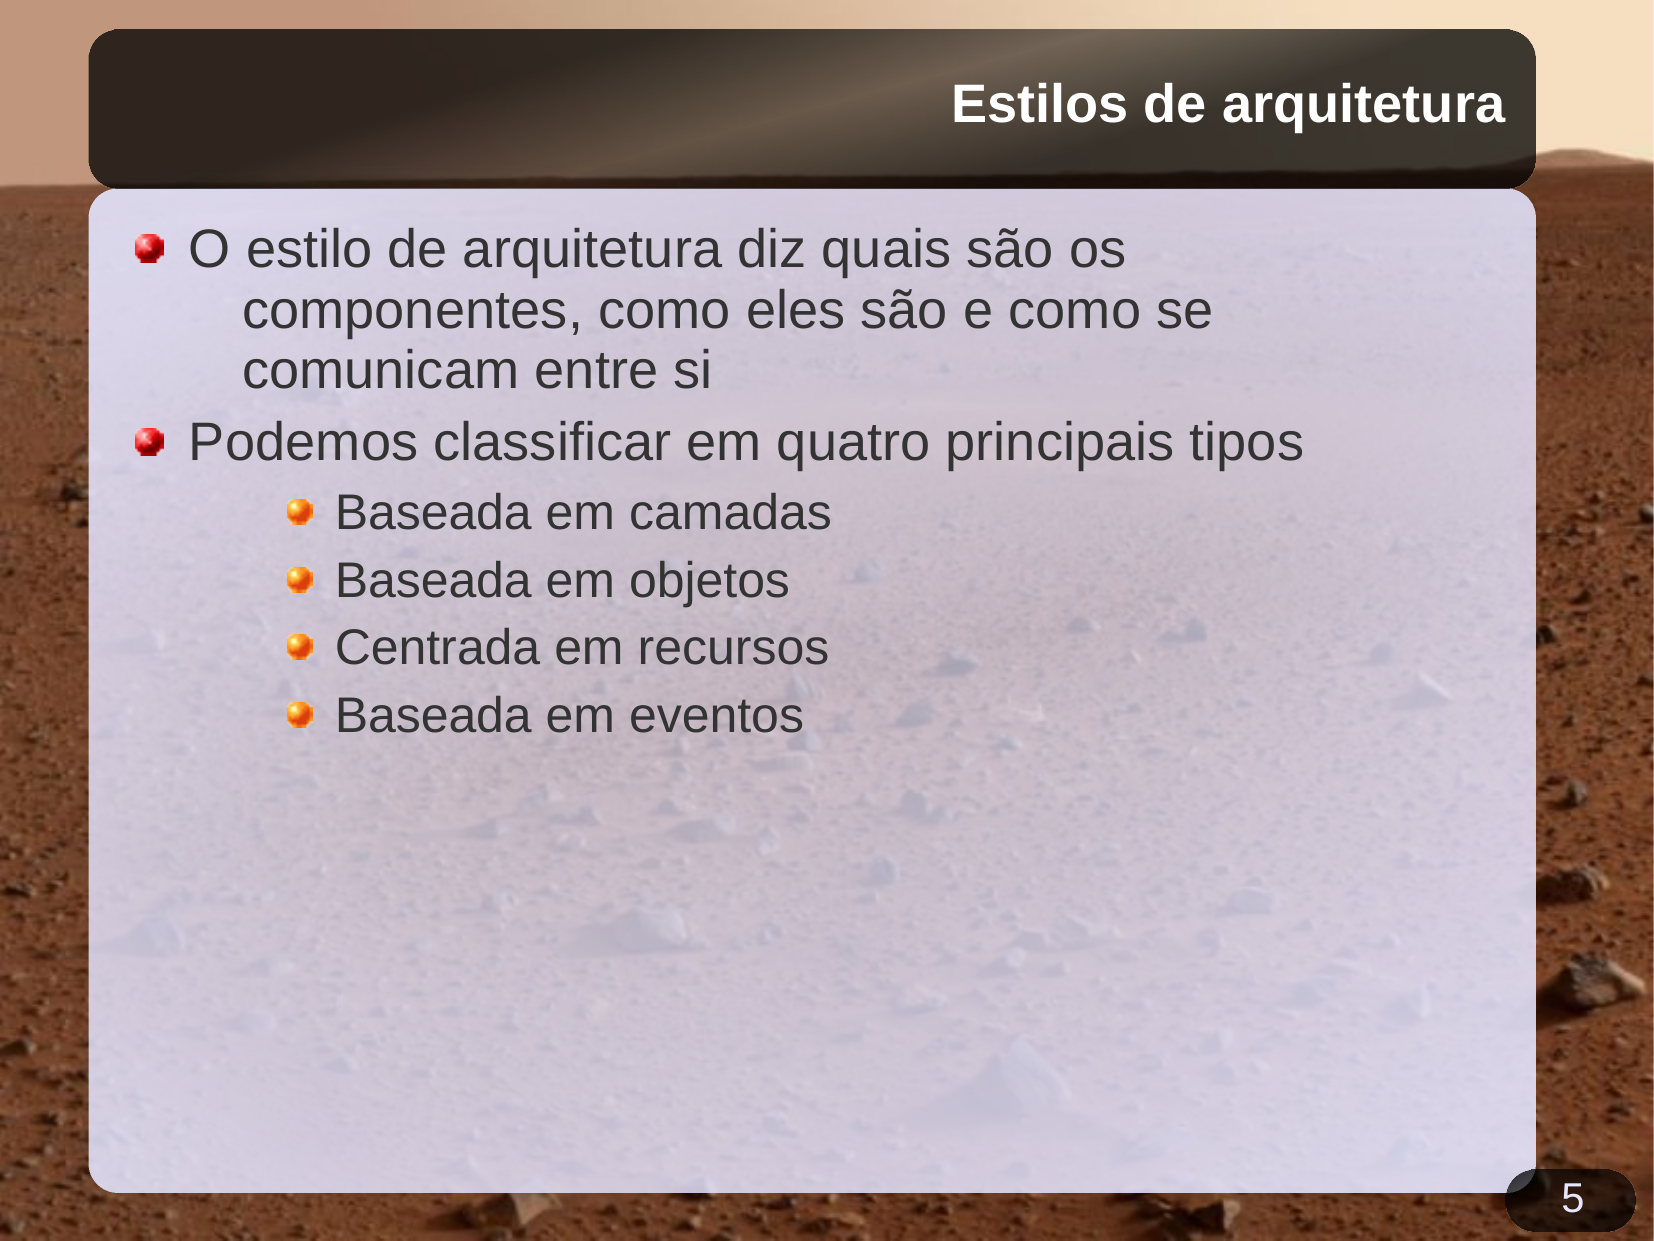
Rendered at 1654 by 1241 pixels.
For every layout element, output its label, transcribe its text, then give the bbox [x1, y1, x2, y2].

picture [0, 0, 1654, 1241]
title Estilos de arquitetura [118, 59, 1506, 148]
list O estilo de arquitetura diz quais são os componentes, como eles são e como se comunicam entre si Podemos classificar em quatro principais tipos Baseada em camadas Baseada em objetos Centrada em recursos Baseada em eventos [118, 218, 1477, 1164]
